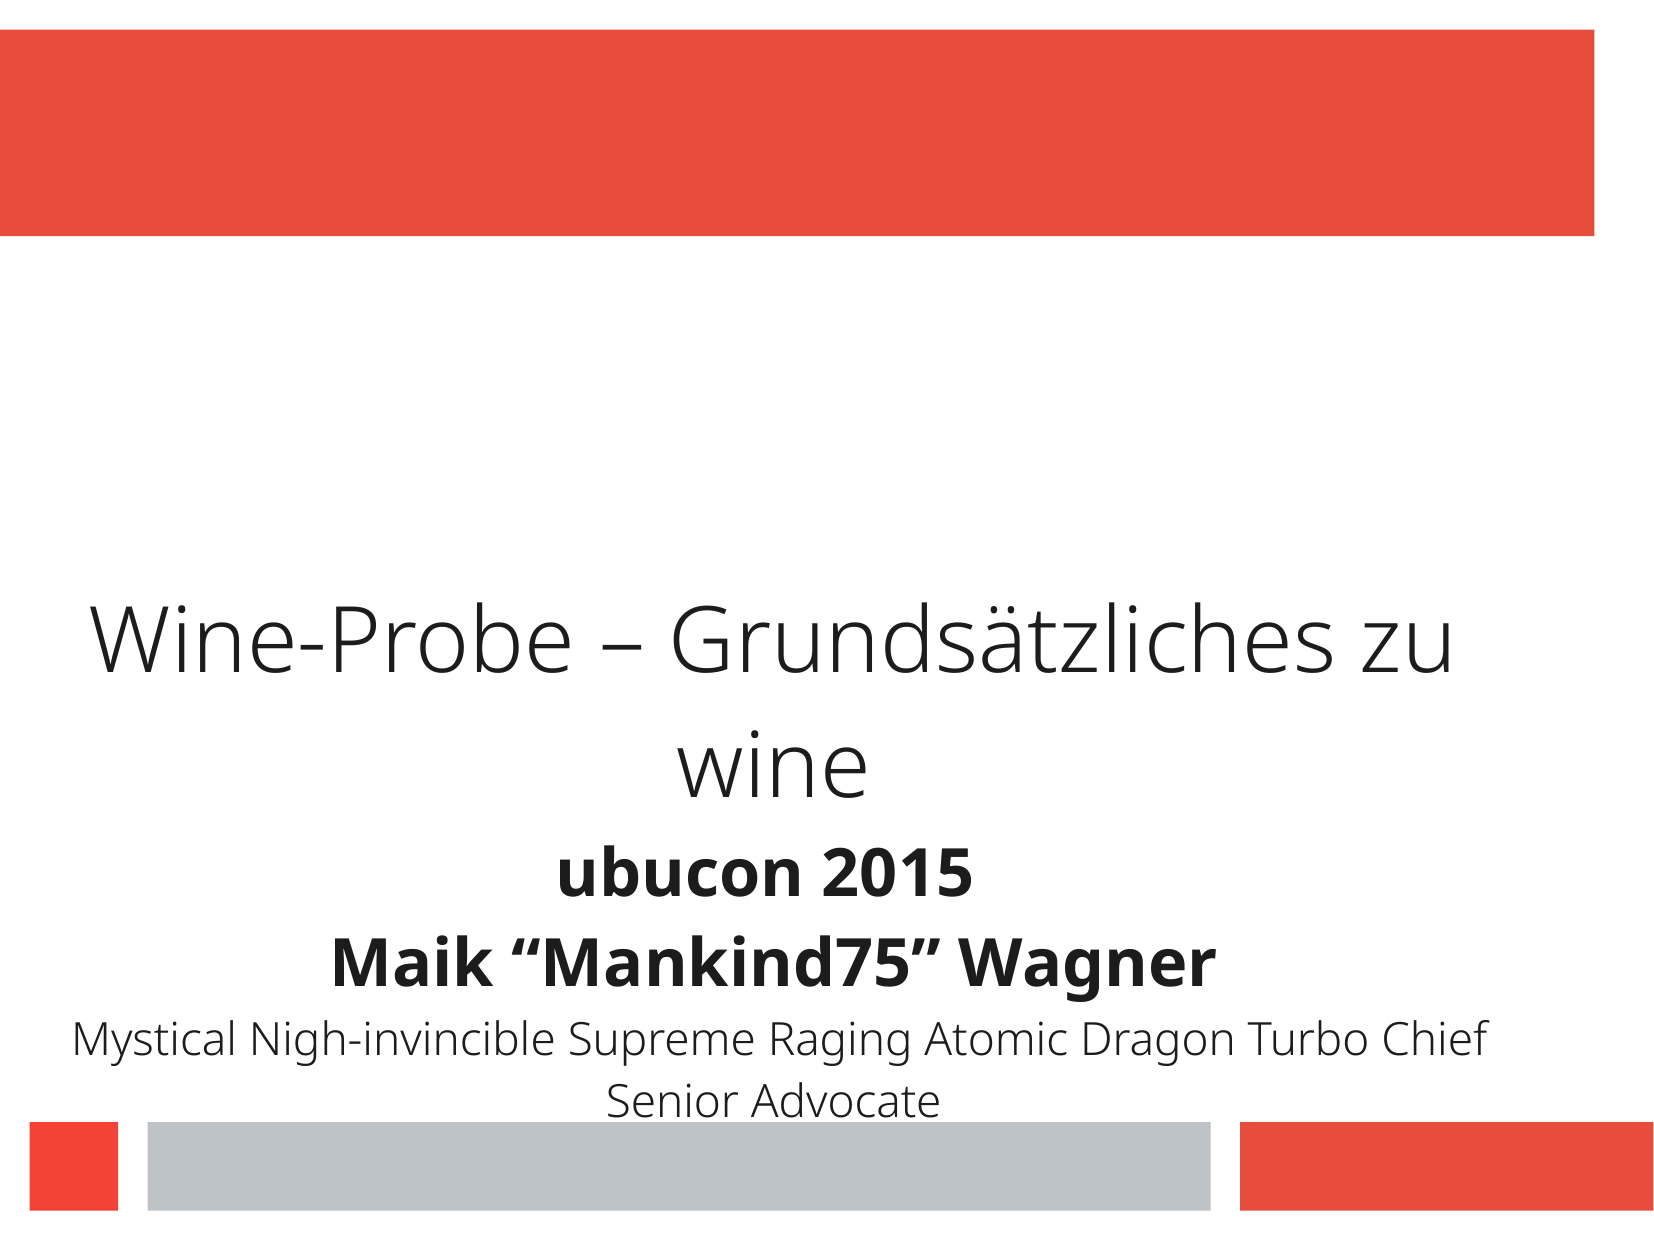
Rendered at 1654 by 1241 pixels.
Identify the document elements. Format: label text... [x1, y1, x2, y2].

subtitle Wine-Probe – Grundsätzliches zu wine ubucon 2015 Maik “Mankind75” Wagner Mystical Nigh-invincible Supreme Raging Atomic Dragon Turbo Chief Senior Advocate [59, 324, 1565, 1093]
